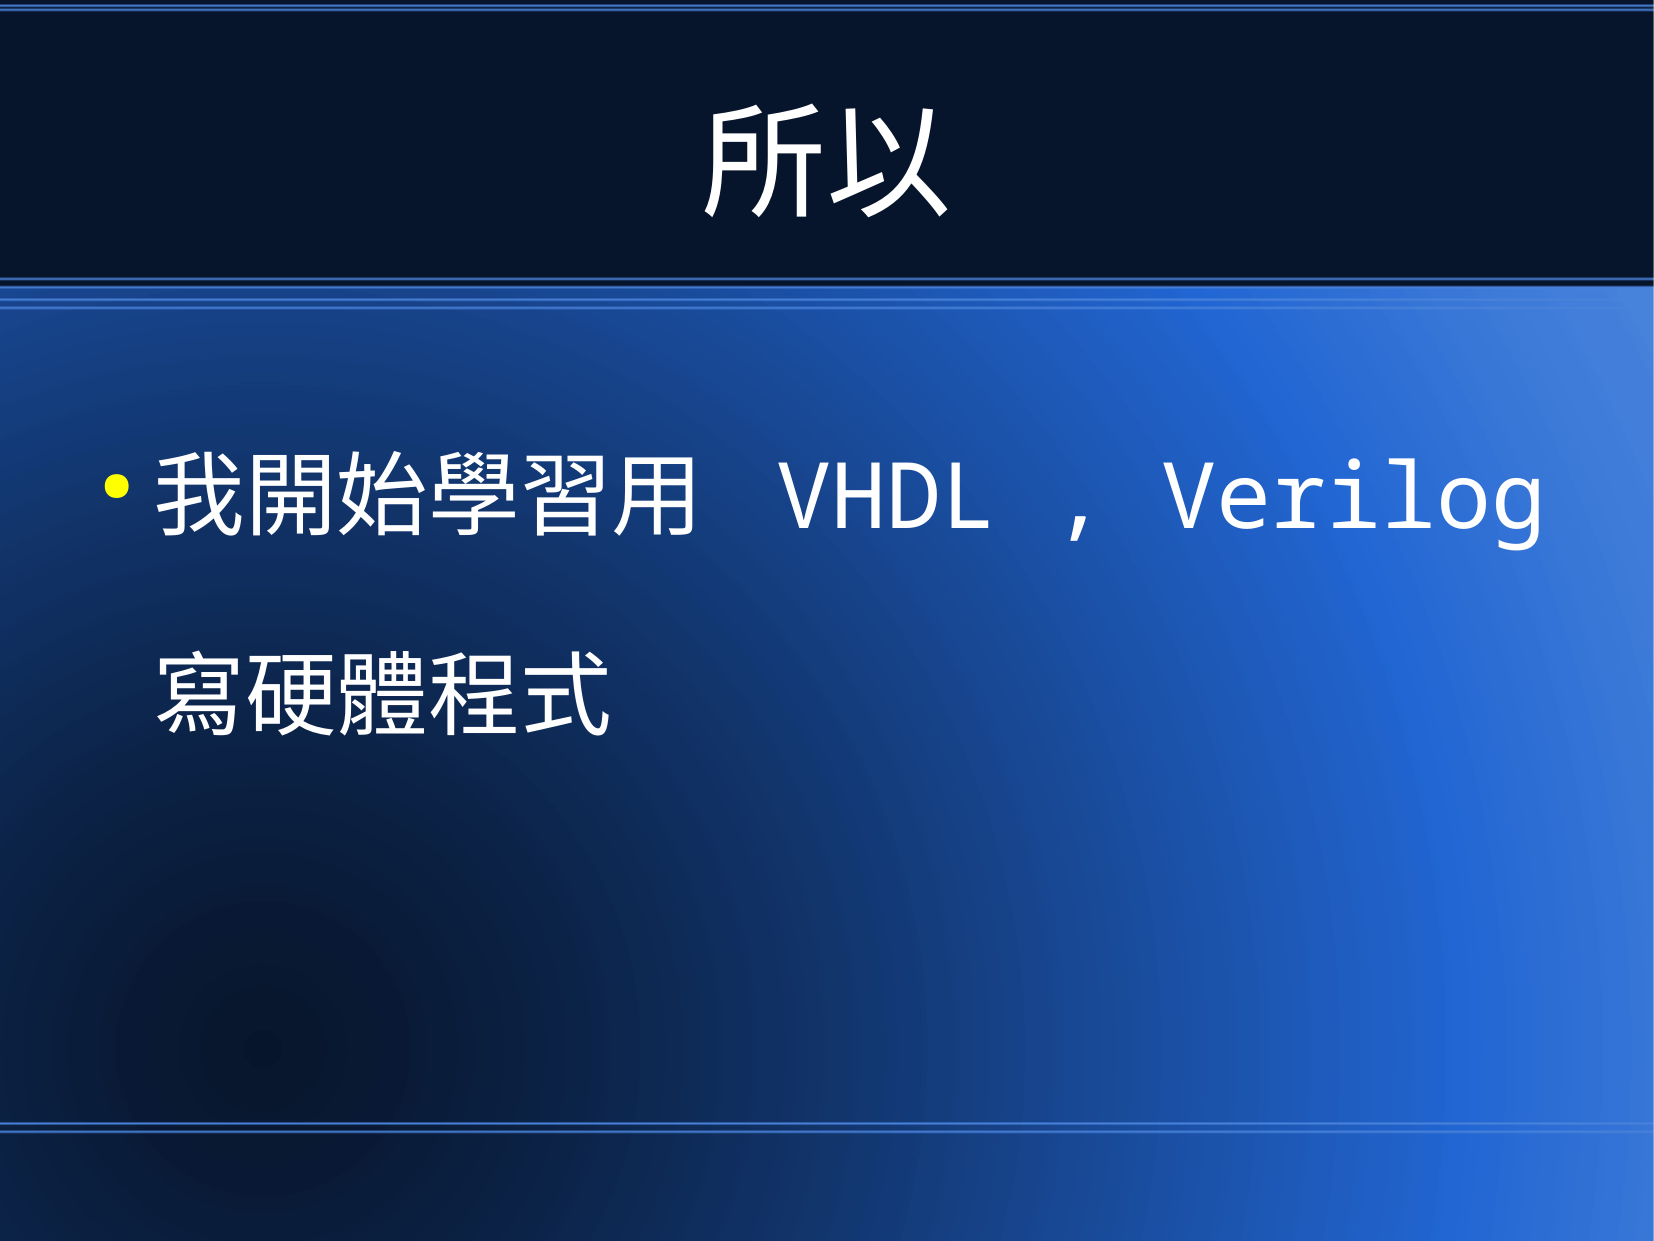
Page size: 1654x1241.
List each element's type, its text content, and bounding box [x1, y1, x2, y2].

picture [0, 0, 1654, 1241]
title 所以 [82, 49, 1571, 257]
list 我開始學習用 VHDL , Verilog 寫硬體程式 [82, 355, 1571, 1241]
